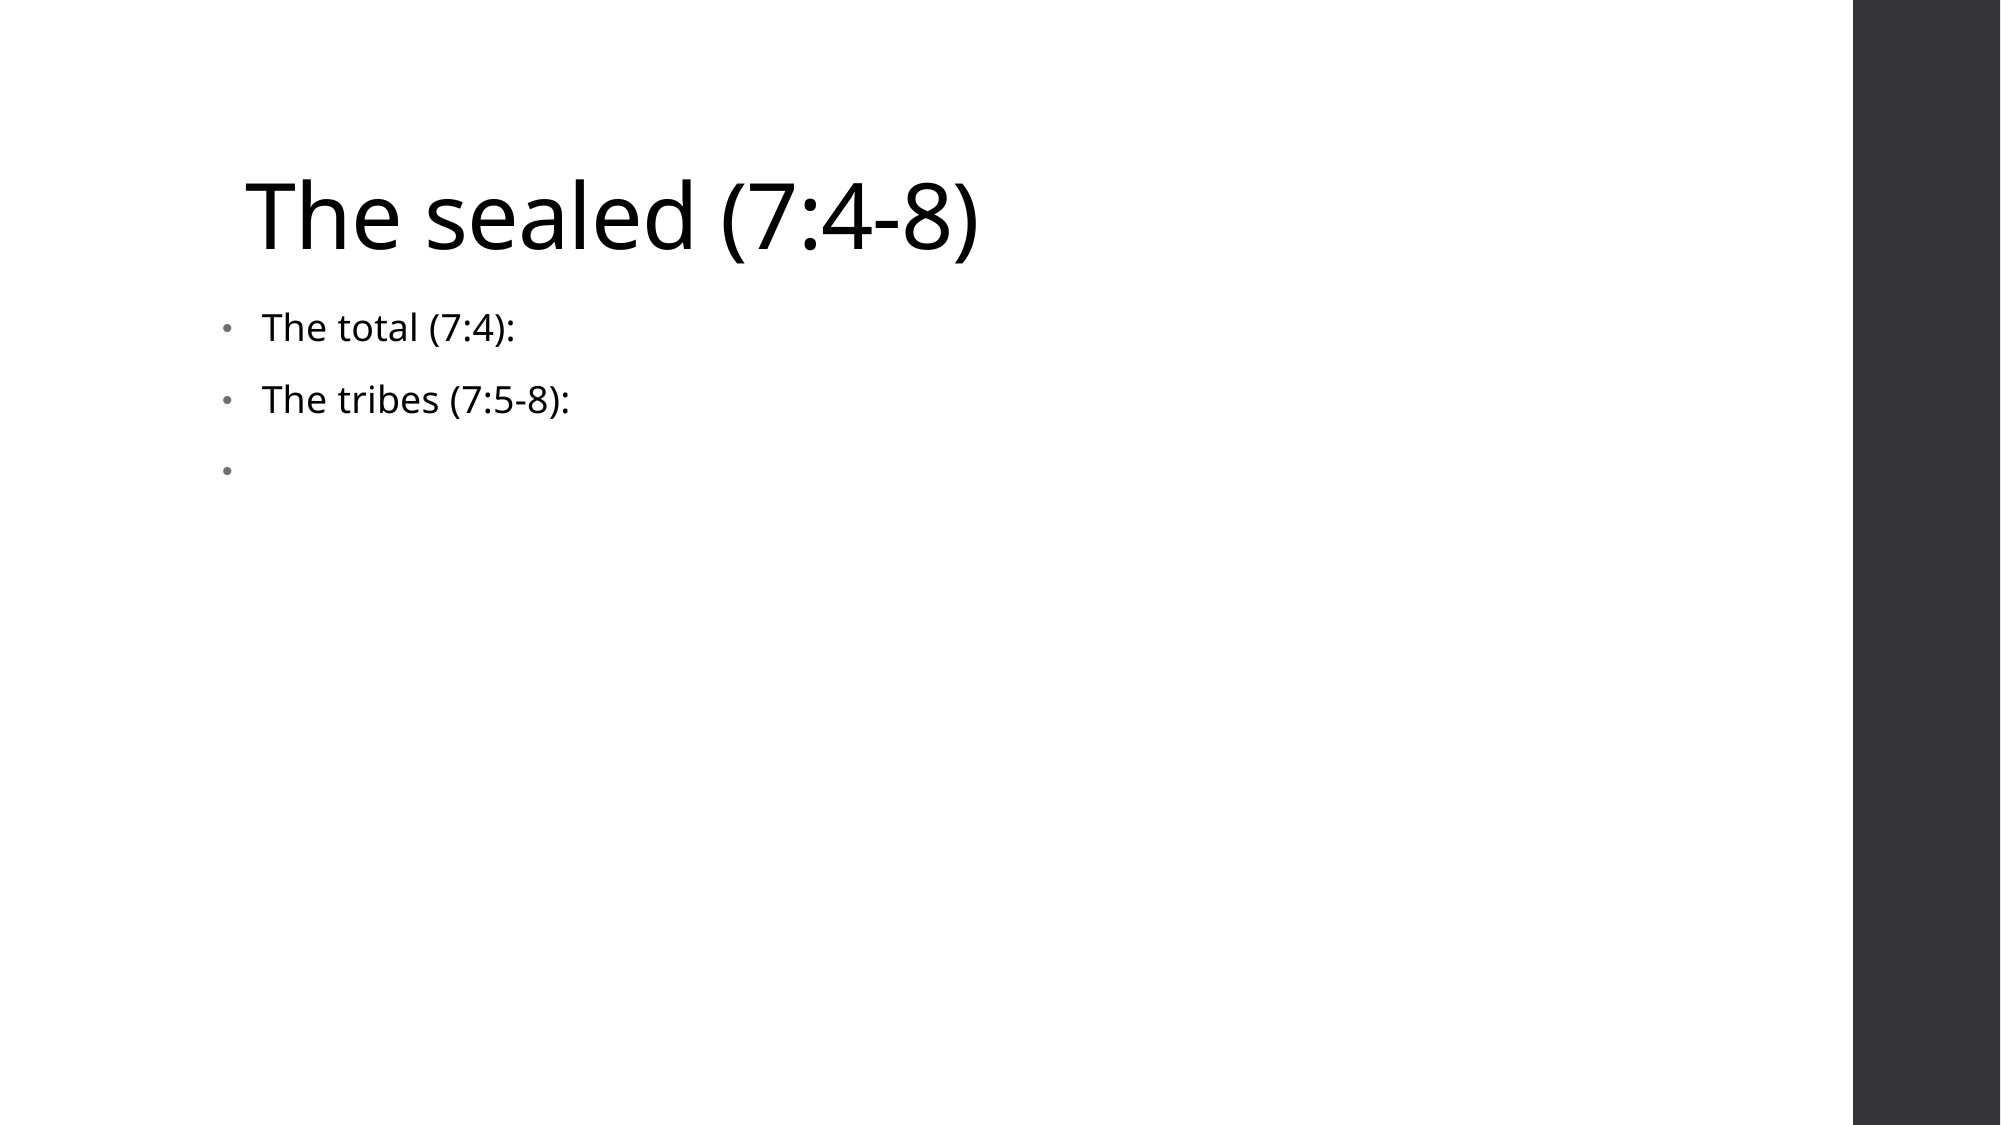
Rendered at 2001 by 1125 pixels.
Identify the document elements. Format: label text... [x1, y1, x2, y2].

title The sealed (7:4-8) [206, 60, 1797, 278]
list The total (7:4): The tribes (7:5-8): [206, 299, 1617, 1014]
